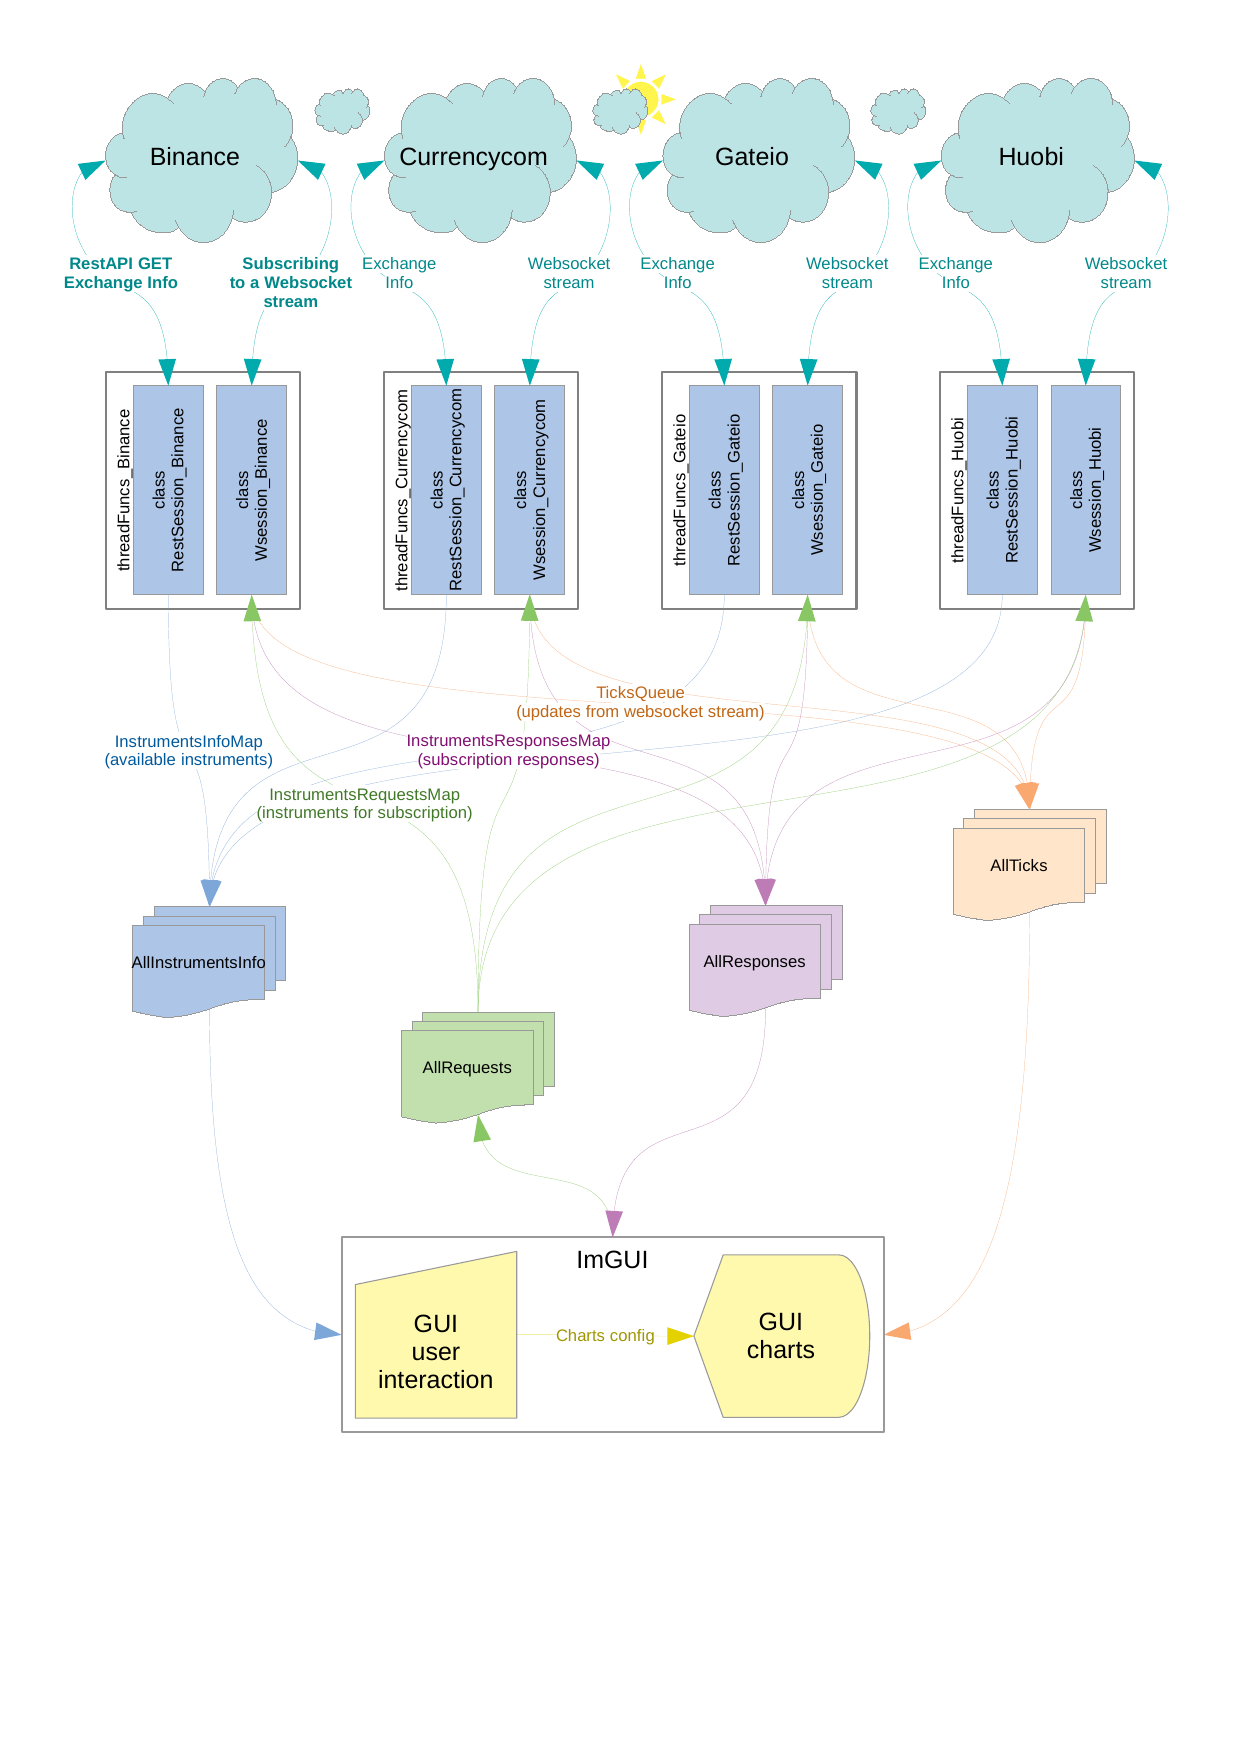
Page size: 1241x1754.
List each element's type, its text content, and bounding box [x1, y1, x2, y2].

text_box [870, 88, 926, 135]
text_box AllResponses [689, 905, 843, 1017]
text_box [651, 74, 666, 89]
text_box [661, 94, 676, 105]
text_box AllInstrumentsInfo [132, 906, 286, 1018]
text_box [651, 110, 666, 124]
text_box Huobi [941, 78, 1135, 243]
text_box threadFuncs_Currencycom [383, 372, 579, 609]
text_box threadFuncs_Binance [105, 372, 301, 609]
text_box AllTicks [953, 809, 1107, 921]
text_box AllRequests [401, 1012, 555, 1124]
text_box [635, 64, 646, 79]
text_box Gateio [662, 78, 855, 243]
text_box Binance [105, 78, 298, 243]
text_box ImGUI [341, 1237, 884, 1433]
text_box threadFuncs_Huobi [939, 372, 1135, 609]
text_box [314, 88, 370, 135]
text_box [592, 74, 659, 135]
text_box Currencycom [384, 78, 577, 243]
text_box threadFuncs_Gateio [661, 372, 857, 609]
